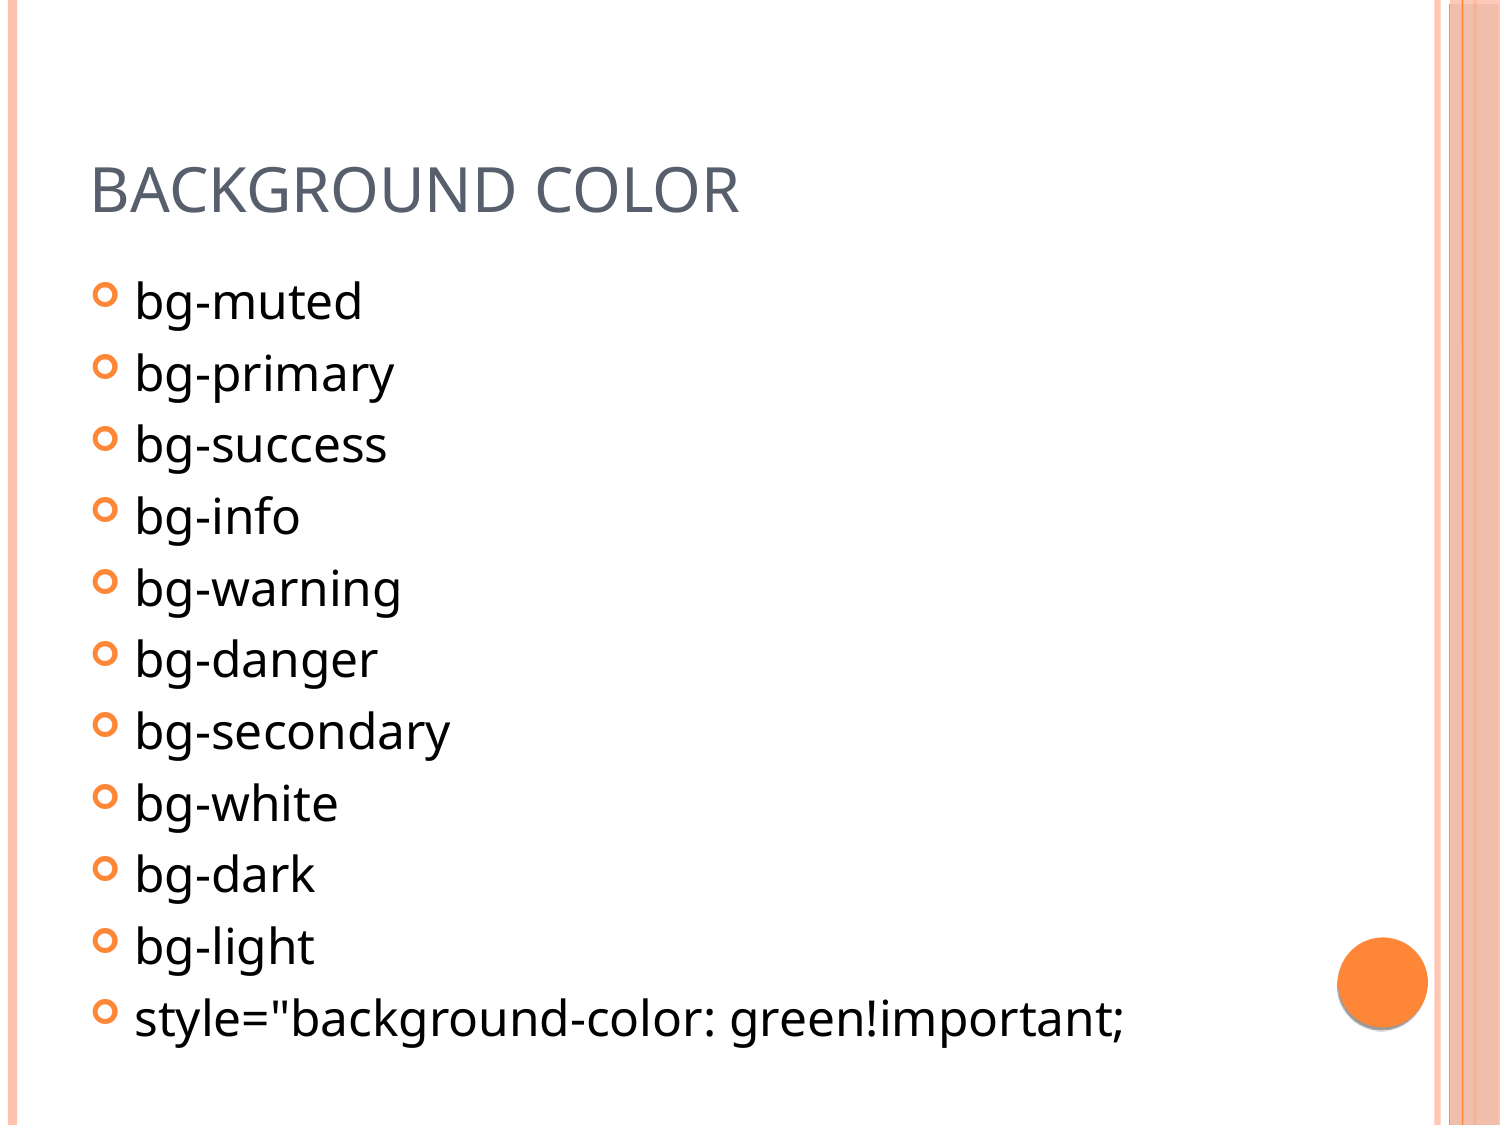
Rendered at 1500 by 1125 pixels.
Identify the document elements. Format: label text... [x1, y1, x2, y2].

title Background color [75, 45, 1300, 233]
list bg-muted bg-primary bg-success bg-info bg-warning bg-danger bg-secondary bg-white bg-dark bg-light style="background-color: green!important; [75, 262, 1300, 1062]
